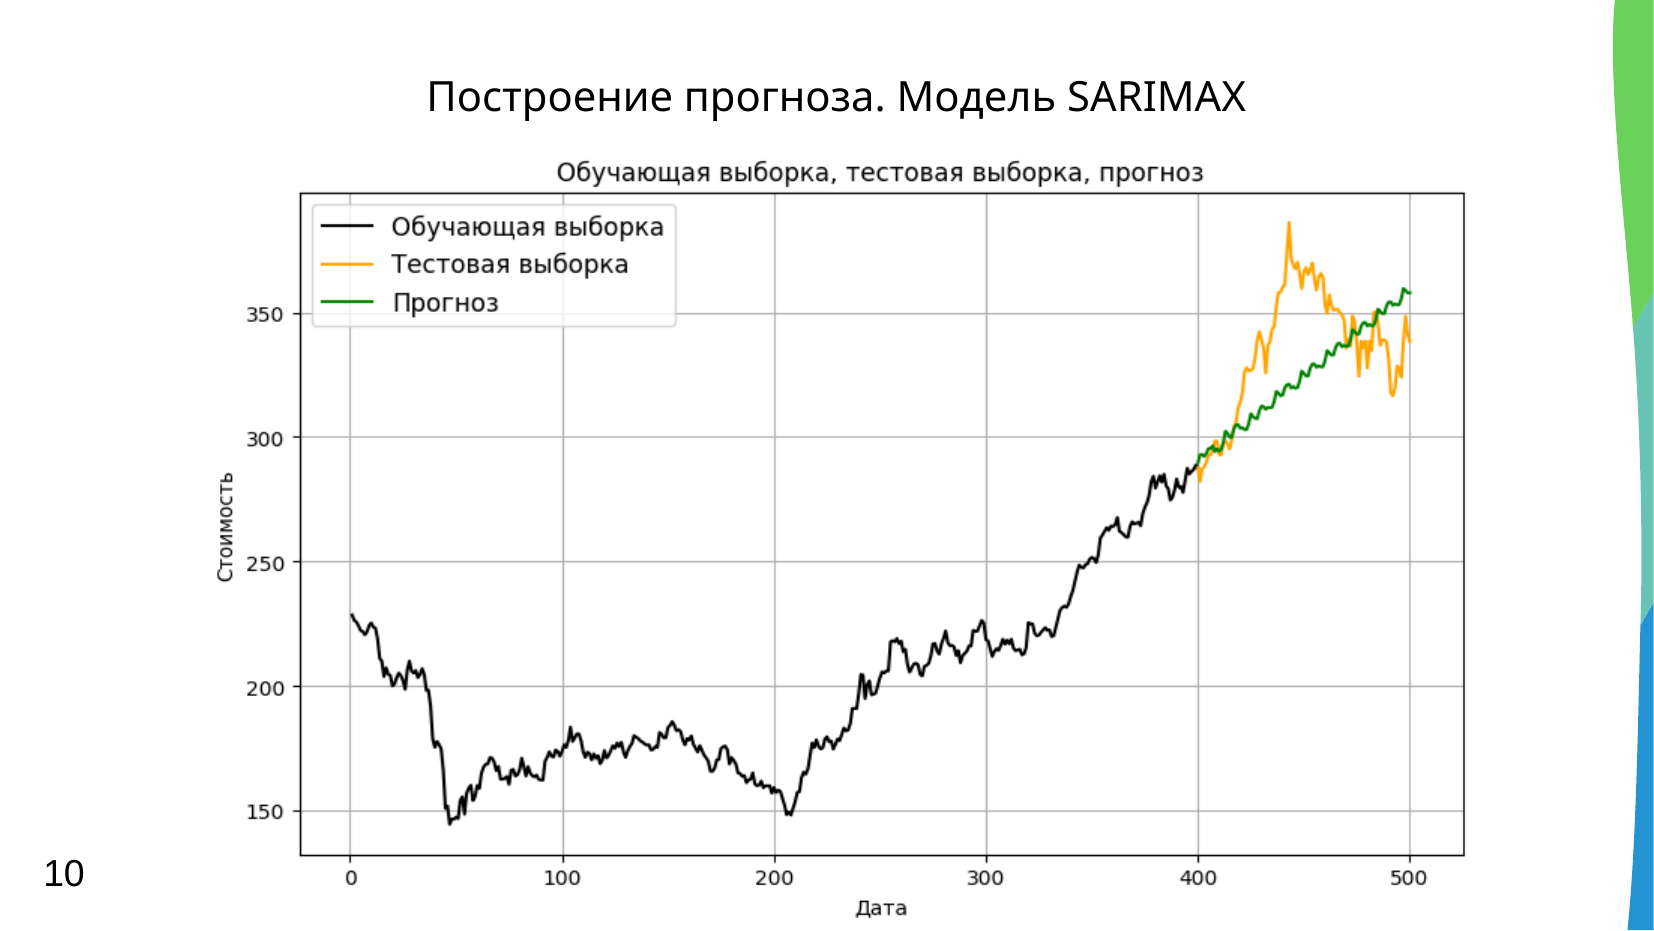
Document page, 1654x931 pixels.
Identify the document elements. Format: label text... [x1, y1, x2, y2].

picture [201, 147, 1477, 931]
title Построение прогноза. Модель SARIMAX [88, 29, 1514, 161]
text_box <номер> [28, 845, 591, 916]
